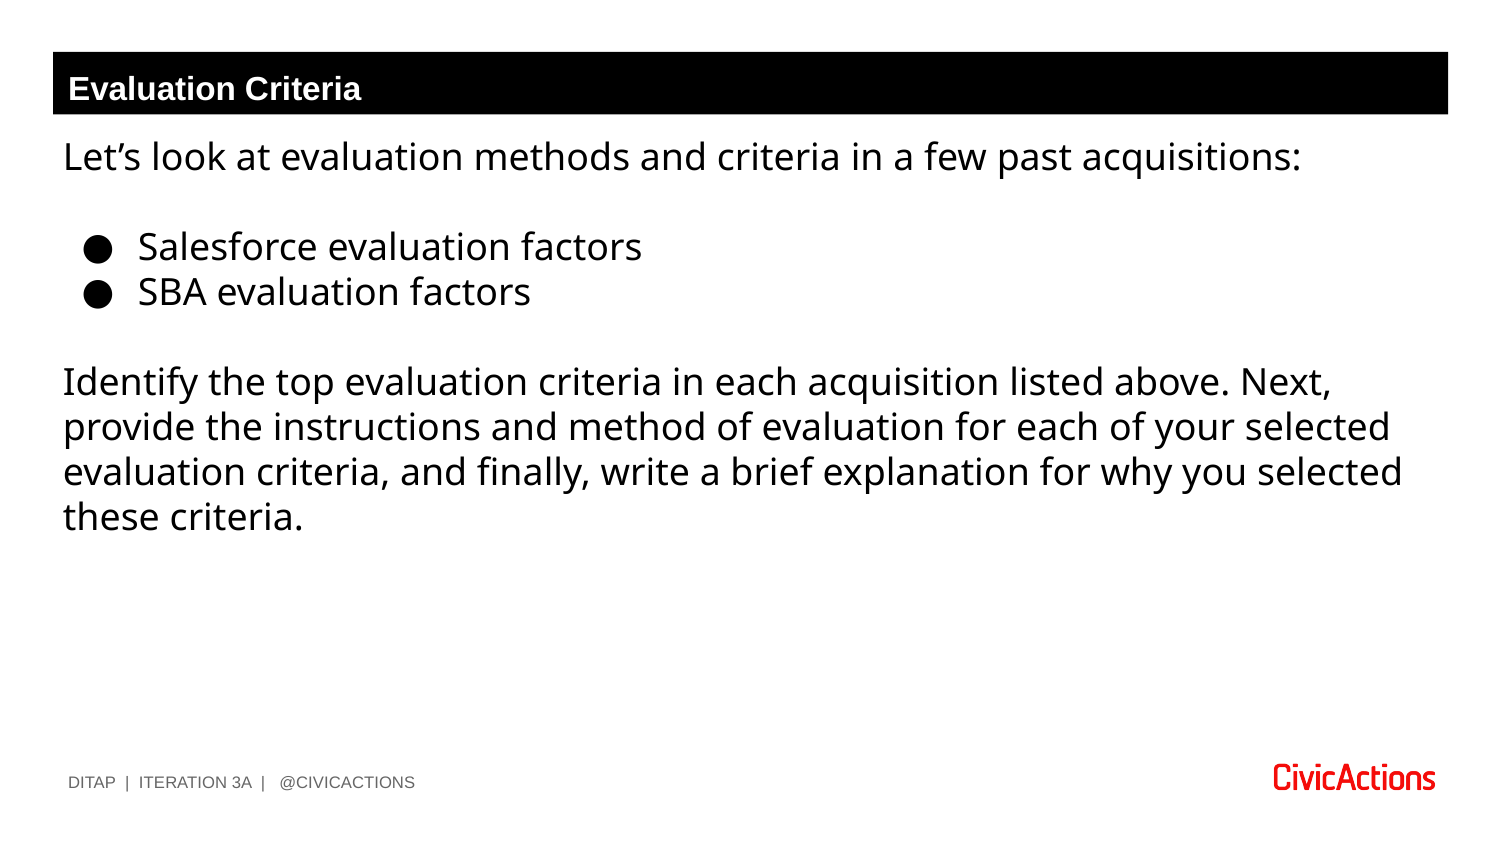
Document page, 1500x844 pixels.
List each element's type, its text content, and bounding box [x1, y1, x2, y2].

list Let’s look at evaluation methods and criteria in a few past acquisitions: Salesforce evaluation factors SBA evaluation factors Identify the top evaluation criteria in each acquisition listed above. Next, provide the instructions and method of evaluation for each of your selected evaluation criteria, and finally, write a brief explanation for why you selected these criteria. [53, 123, 1449, 666]
picture [1271, 758, 1438, 795]
title Evaluation Criteria [53, 51, 1449, 115]
